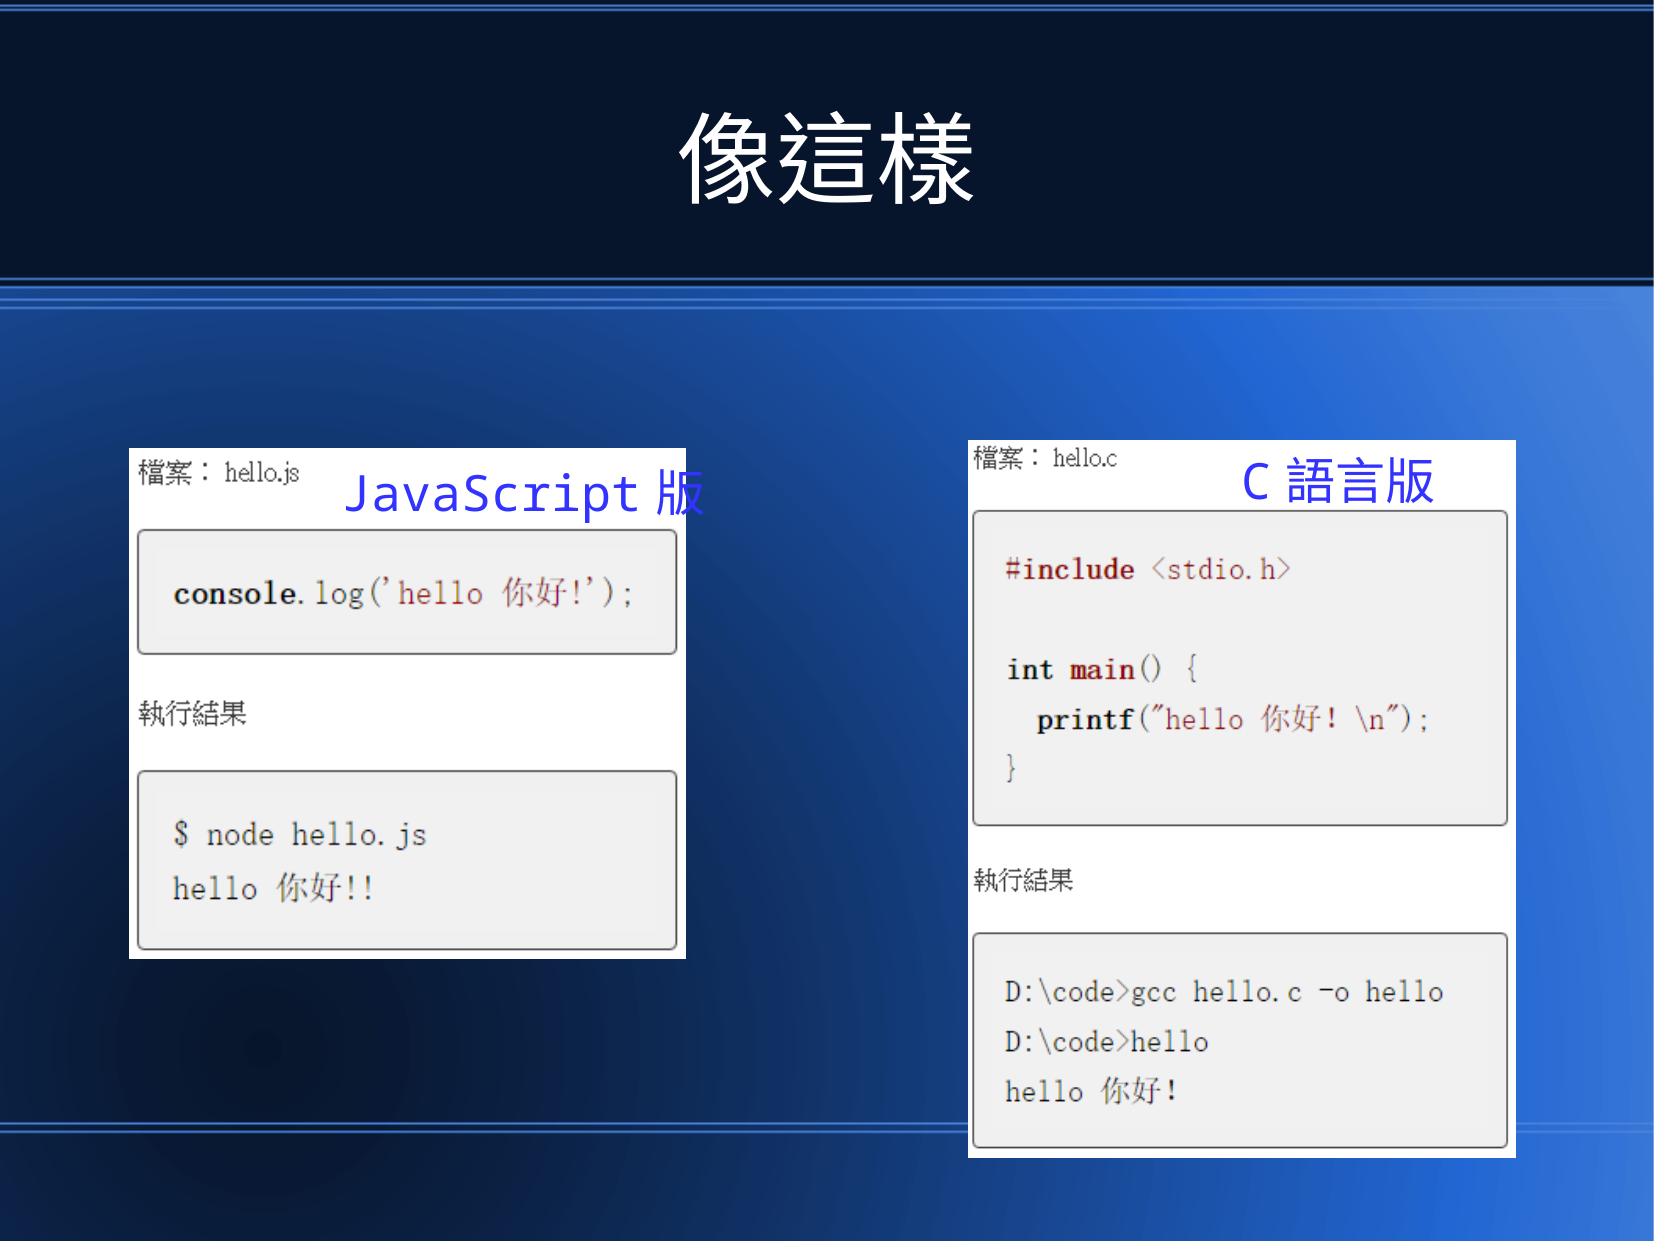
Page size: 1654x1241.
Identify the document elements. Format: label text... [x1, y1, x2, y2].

title 像這樣 [82, 49, 1571, 257]
text_box JavaScript版 [326, 446, 669, 522]
picture [0, 0, 1654, 1241]
text_box C語言版 [1226, 434, 1444, 510]
